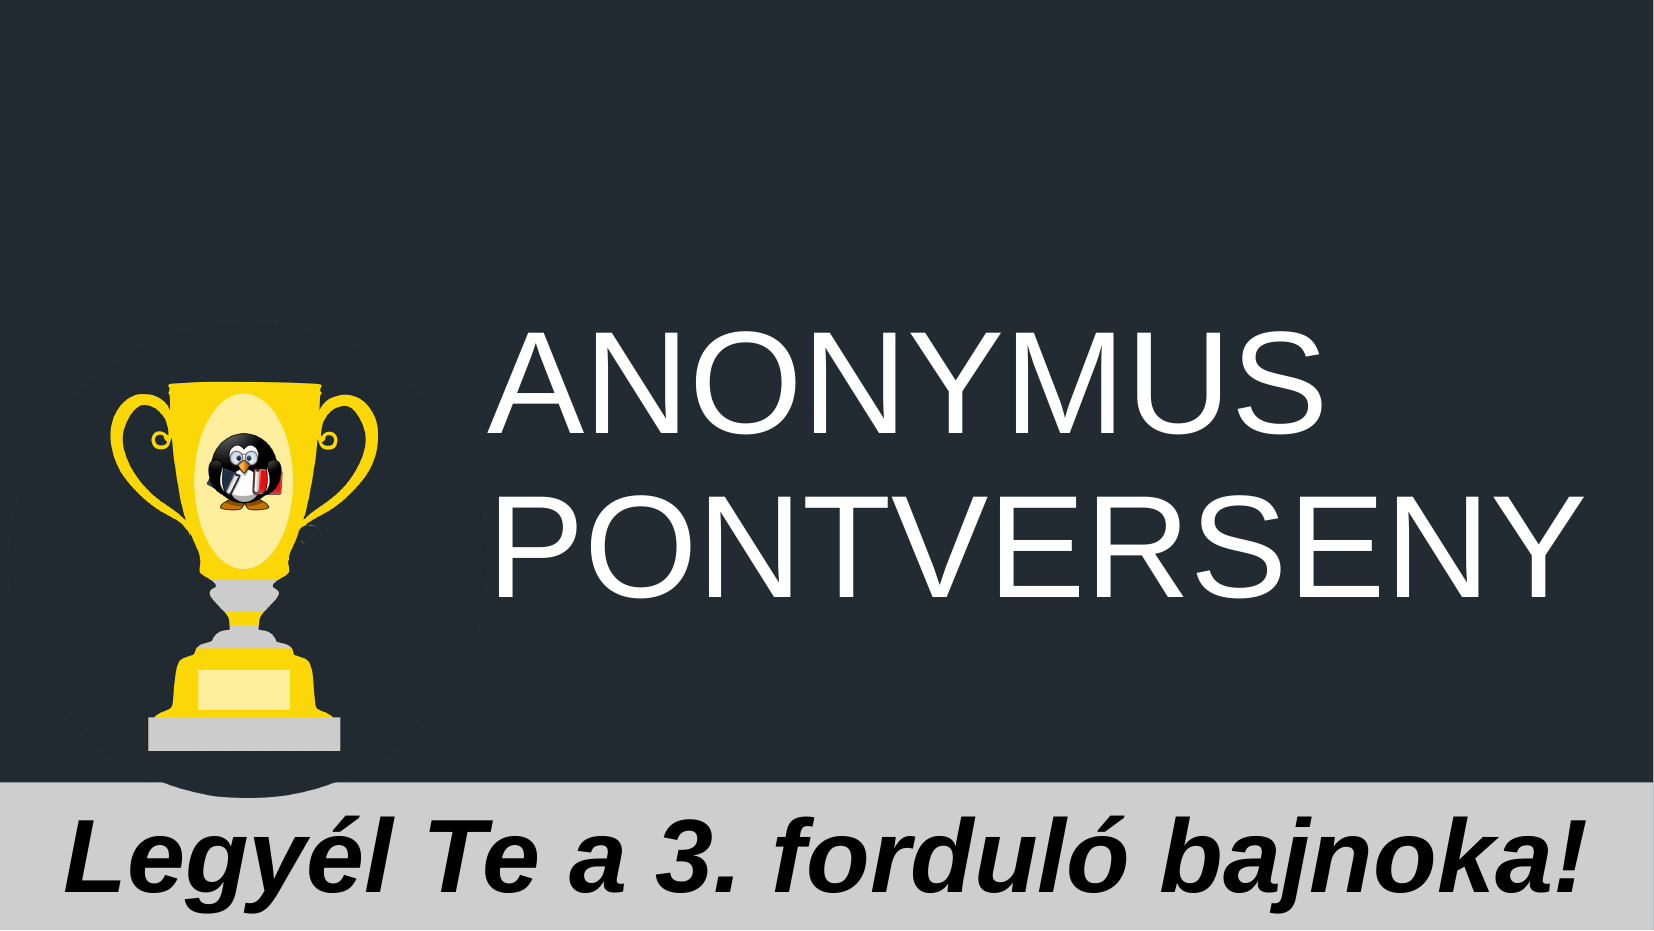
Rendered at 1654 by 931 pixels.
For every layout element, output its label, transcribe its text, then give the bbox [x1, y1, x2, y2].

text_box ANONYMUS PONTVERSENY [472, 0, 1654, 931]
text_box Legyél Te a 3. forduló bajnoka! [0, 782, 472, 931]
picture [11, 325, 485, 798]
